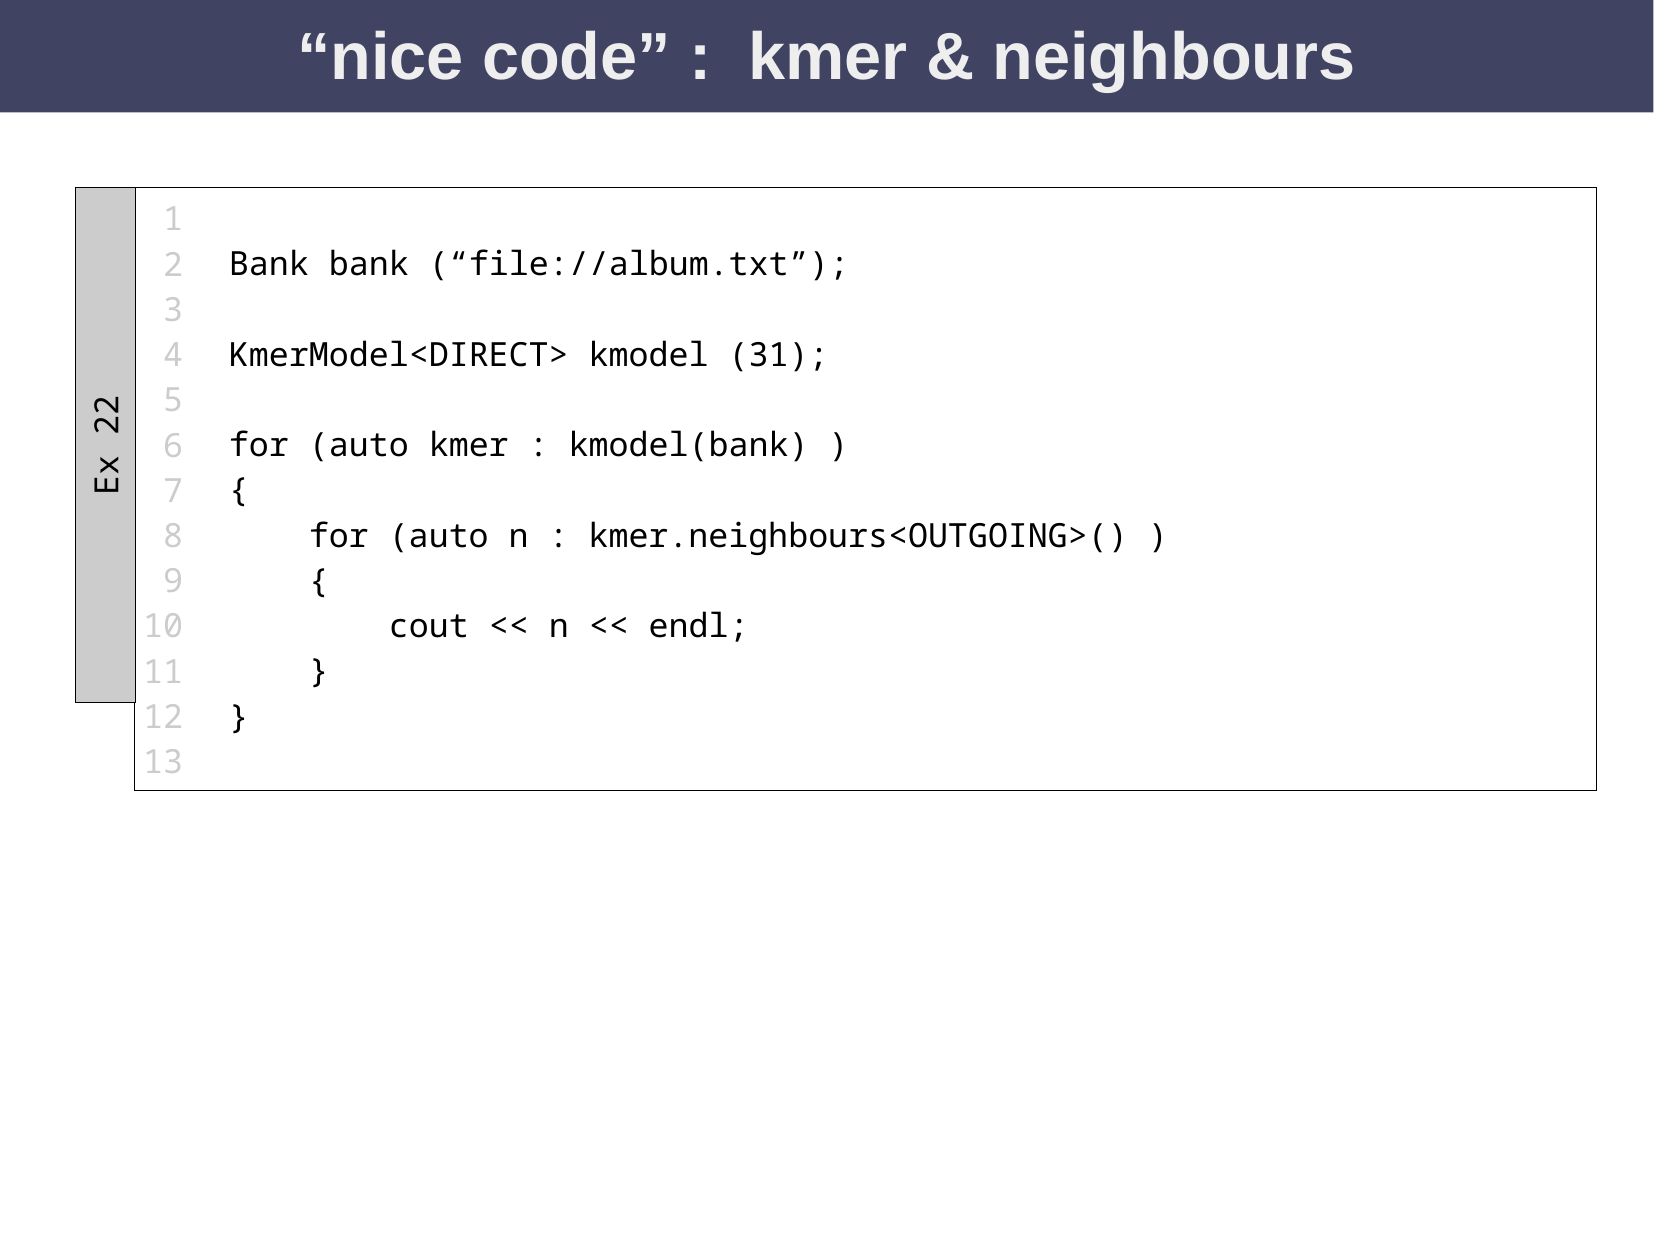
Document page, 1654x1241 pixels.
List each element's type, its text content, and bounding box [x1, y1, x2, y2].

text_box “nice code” : kmer & neighbours [0, 0, 1654, 113]
text_box Bank bank (“file://album.txt”); KmerModel<DIRECT> kmodel (31); for (auto kmer : kmodel(bank) ) { for (auto n : kmer.neighbours<OUTGOING>() ) { cout << n << endl; } } [204, 187, 1597, 703]
text_box 1 2 3 4 5 6 7 8 9 10 11 12 13 [128, 187, 204, 704]
text_box Ex 22 [75, 187, 128, 703]
